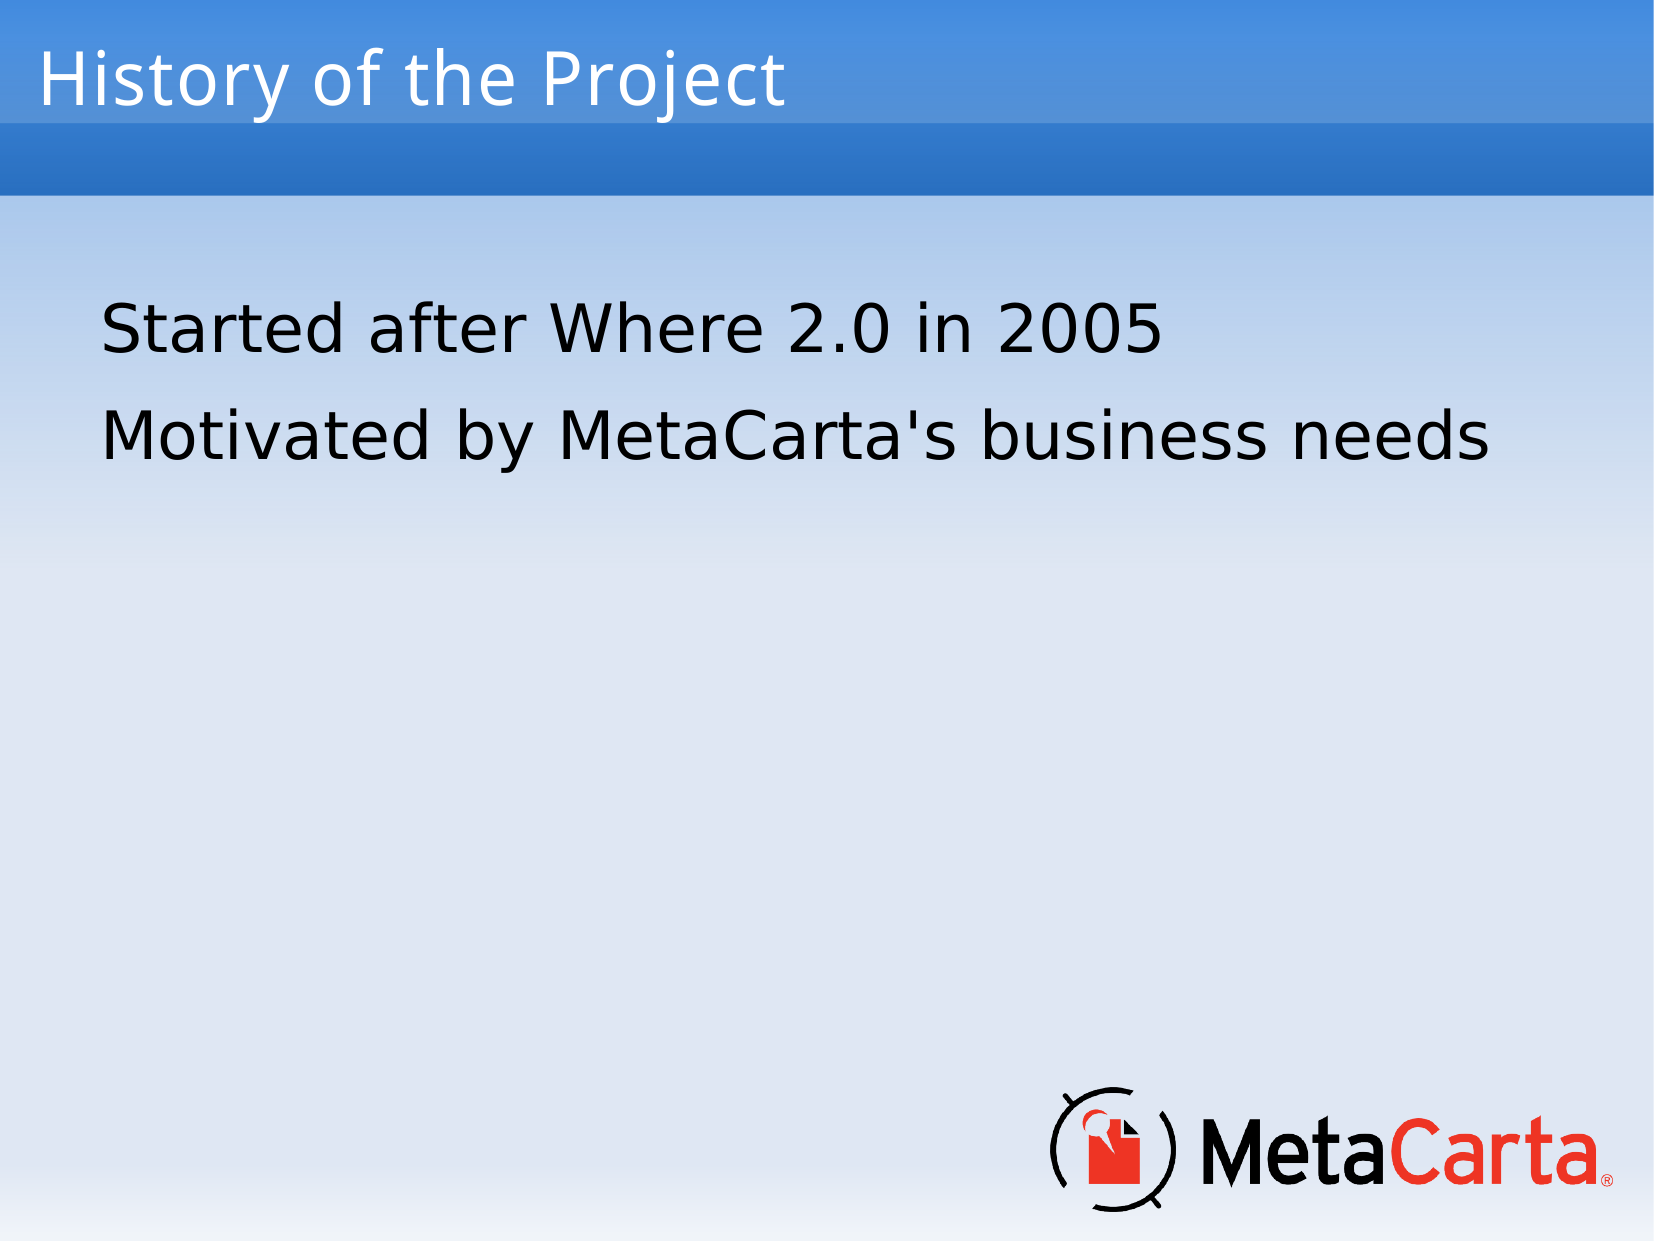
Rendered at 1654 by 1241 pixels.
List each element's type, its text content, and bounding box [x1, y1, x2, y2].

list Started after Where 2.0 in 2005 Motivated by MetaCarta's business needs [82, 290, 1571, 1109]
title History of the Project [37, 2, 1463, 151]
picture [0, 0, 1654, 1241]
